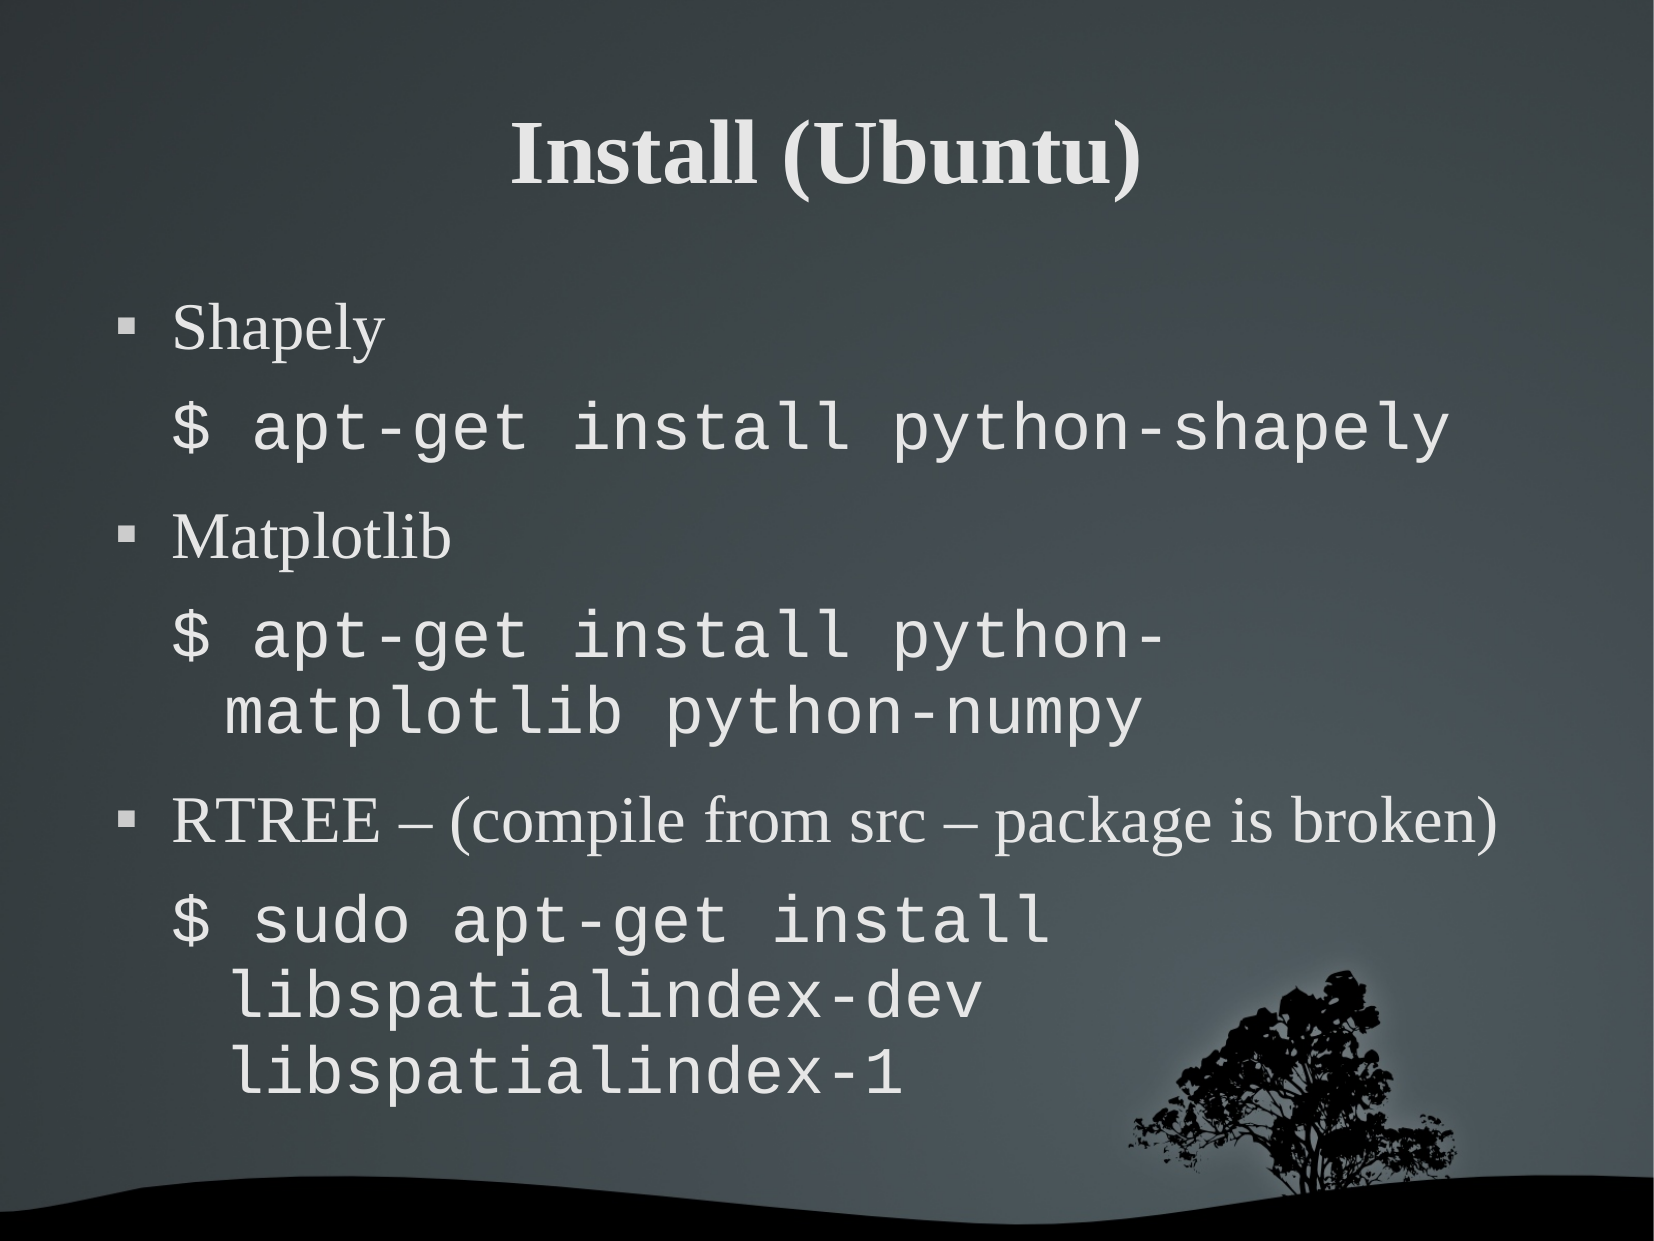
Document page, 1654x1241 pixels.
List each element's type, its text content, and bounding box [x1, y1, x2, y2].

title Install (Ubuntu) [82, 56, 1571, 250]
list Shapely $ apt-get install python-shapely Matplotlib $ apt-get install python-matplotlib python-numpy RTREE – (compile from src – package is broken) $ sudo apt-get install libspatialindex-dev libspatialindex-1 [82, 290, 1571, 1143]
picture [0, 0, 1654, 1241]
